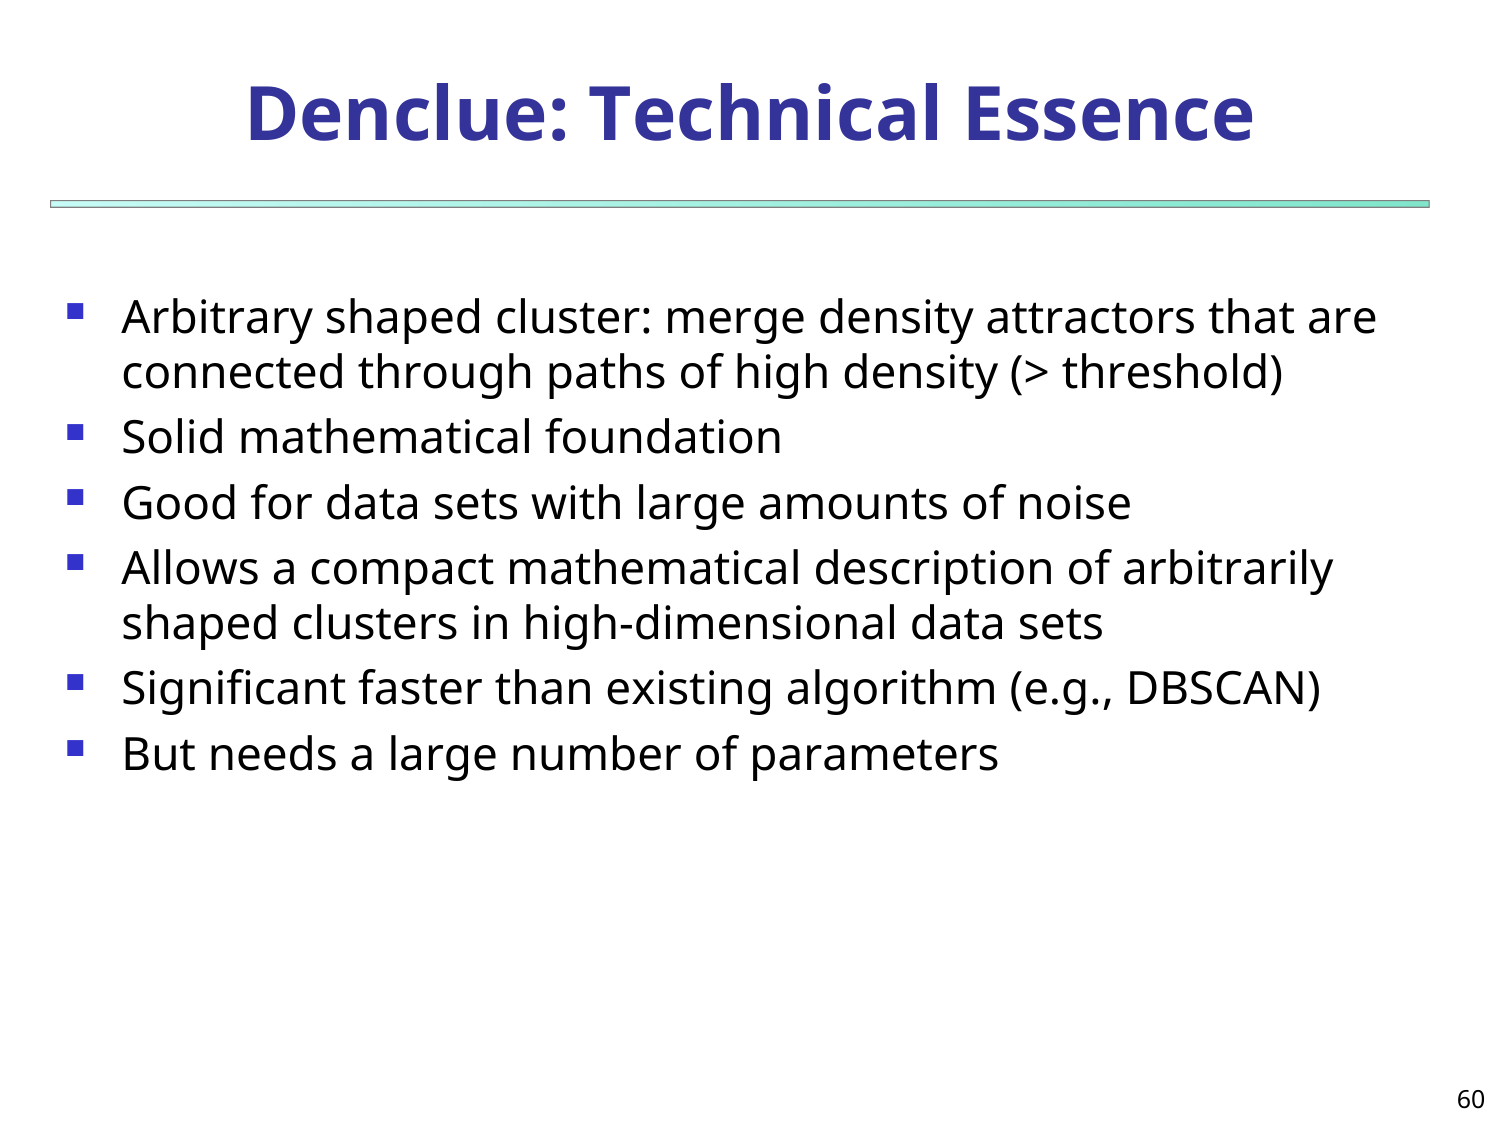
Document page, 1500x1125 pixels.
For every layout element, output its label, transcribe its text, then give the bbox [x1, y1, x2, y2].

title Denclue: Technical Essence [0, 57, 1500, 163]
list Arbitrary shaped cluster: merge density attractors that are connected through paths of high density (> threshold) Solid mathematical foundation Good for data sets with large amounts of noise Allows a compact mathematical description of arbitrarily shaped clusters in high-dimensional data sets Significant faster than existing algorithm (e.g., DBSCAN) But needs a large number of parameters [50, 224, 1450, 1075]
text_box 18 [1187, 1062, 1500, 1125]
